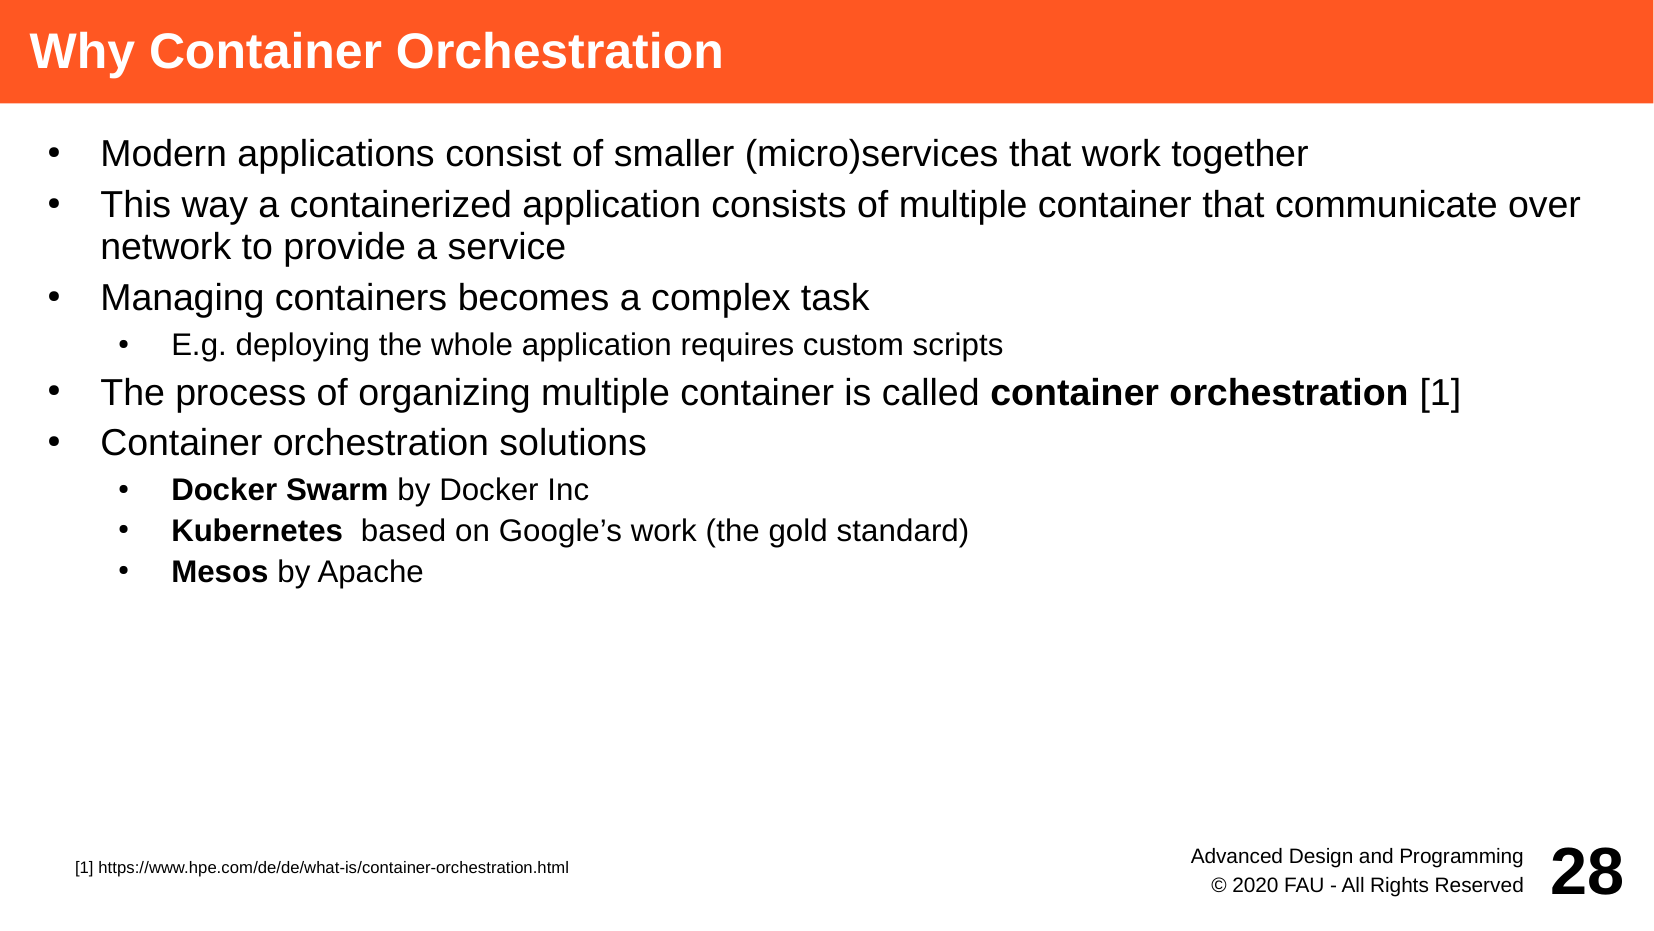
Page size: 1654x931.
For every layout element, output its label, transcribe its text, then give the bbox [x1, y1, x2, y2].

title Why Container Orchestration [0, 0, 1654, 104]
text_box [1] https://www.hpe.com/de/de/what-is/container-orchestration.html [45, 840, 601, 896]
list Modern applications consist of smaller (micro)services that work together This way a containerized application consists of multiple container that communicate over network to provide a service Managing containers becomes a complex task E.g. deploying the whole application requires custom scripts The process of organizing multiple container is called container orchestration [1] Container orchestration solutions Docker Swarm by Docker Inc Kubernetes based on Google’s work (the gold standard) Mesos by Apache [29, 132, 1625, 331]
